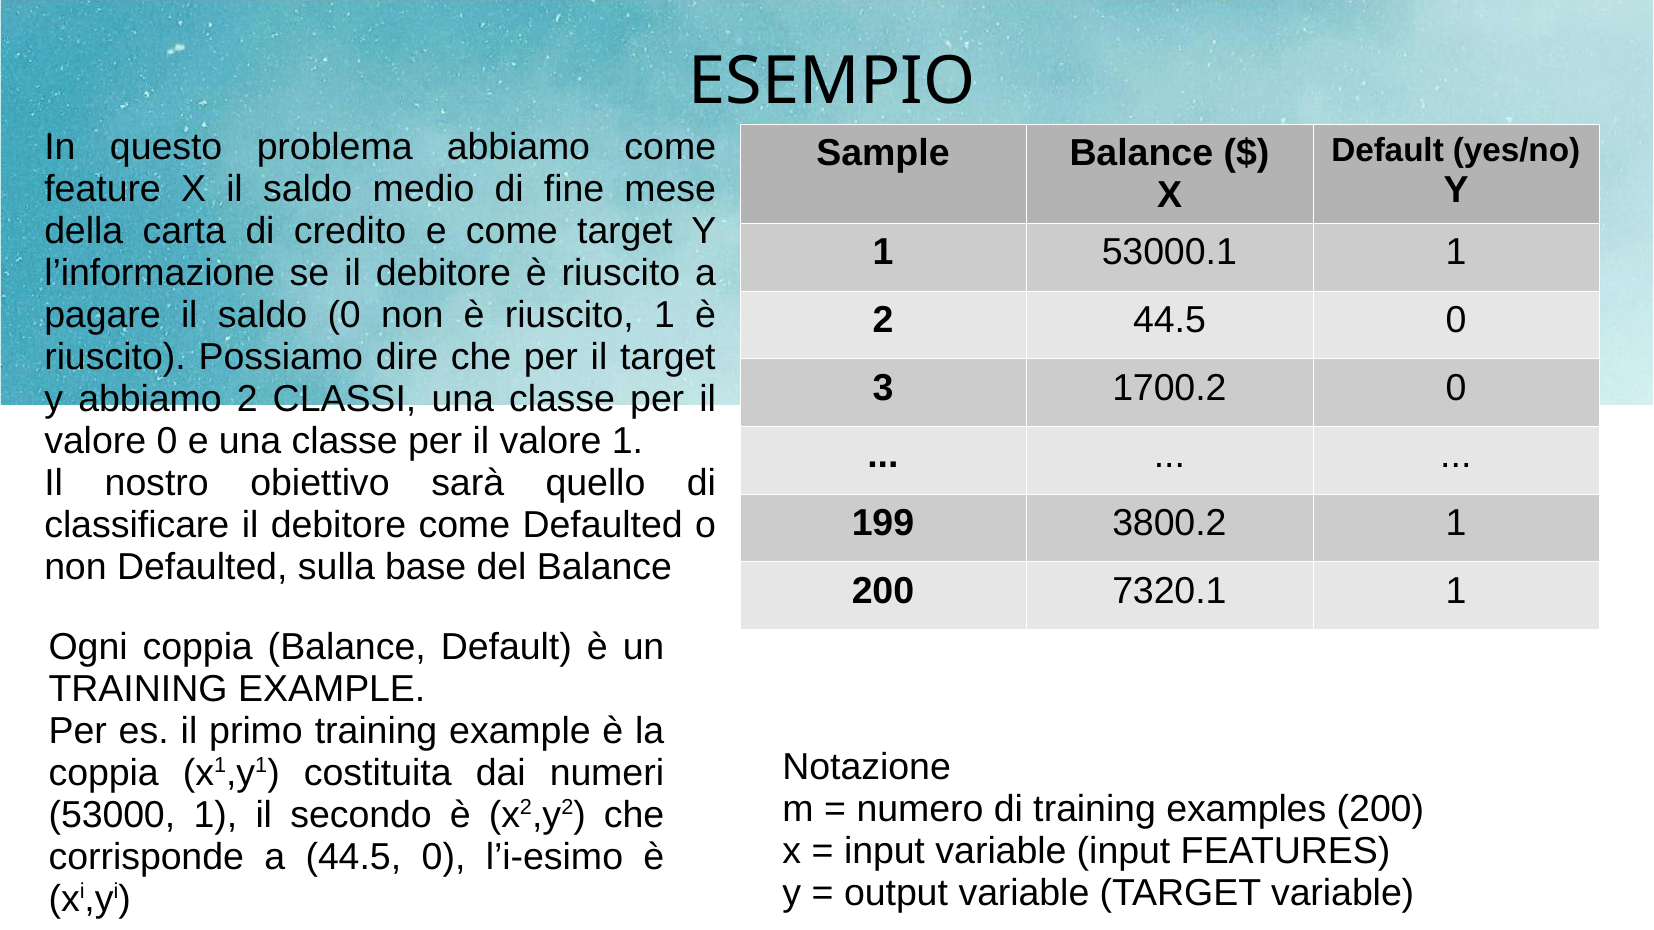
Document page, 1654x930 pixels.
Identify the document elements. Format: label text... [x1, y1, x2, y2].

table_cell 44.5 [1027, 292, 1313, 358]
table_cell 199 [741, 495, 1026, 561]
table_cell 53000.1 [1027, 224, 1313, 291]
table_cell 200 [741, 562, 1026, 629]
table_cell 1700.2 [1027, 359, 1313, 426]
table_cell 0 [1314, 359, 1599, 426]
table_cell 3 [742, 359, 1026, 426]
table_cell 3800.2 [1027, 495, 1313, 561]
title VISUALIZZIAMO I DATI [29, 358, 740, 405]
table_header Sample [742, 125, 1026, 223]
table_cell ... [742, 427, 1026, 494]
table_cell 1 [1314, 562, 1599, 629]
table_cell ... [1027, 427, 1313, 494]
table_cell 1 [1314, 224, 1599, 291]
table_cell 1 [742, 224, 1026, 291]
picture [1571, 1, 1653, 405]
picture [2, 1, 94, 405]
text_box In questo problema abbiamo come feature X il saldo medio di fine mese della carta di credito e come target Y l’informazione se il debitore è riuscito a pagare il saldo (0 non è riuscito, 1 è riuscito). Possiamo dire che per il target y abbiamo 2 CLASSI, una classe per il valore 0 e una classe per il valore 1. Il nostro obiettivo sarà quello di classificare il debitore come Defaulted o non Defaulted, sulla base del Balance [29, 427, 742, 546]
table_header Balance ($) X [1027, 125, 1313, 223]
table_cell 7320.1 [1027, 562, 1313, 629]
table_header Default (yes/no) Y [1314, 125, 1599, 223]
table_cell 2 [742, 292, 1026, 358]
text_box Ogni coppia (Balance, Default) è un TRAINING EXAMPLE. Per es. il primo training example è la coppia (x1,y1) costituita dai numeri (53000, 1), il secondo è (x2,y2) che corrisponde a (44.5, 0), l’i-esimo è (xi,yi) [33, 836, 713, 894]
table_cell ... [1314, 427, 1599, 494]
table_cell 1 [1314, 495, 1599, 561]
table_cell 0 [1314, 292, 1599, 358]
